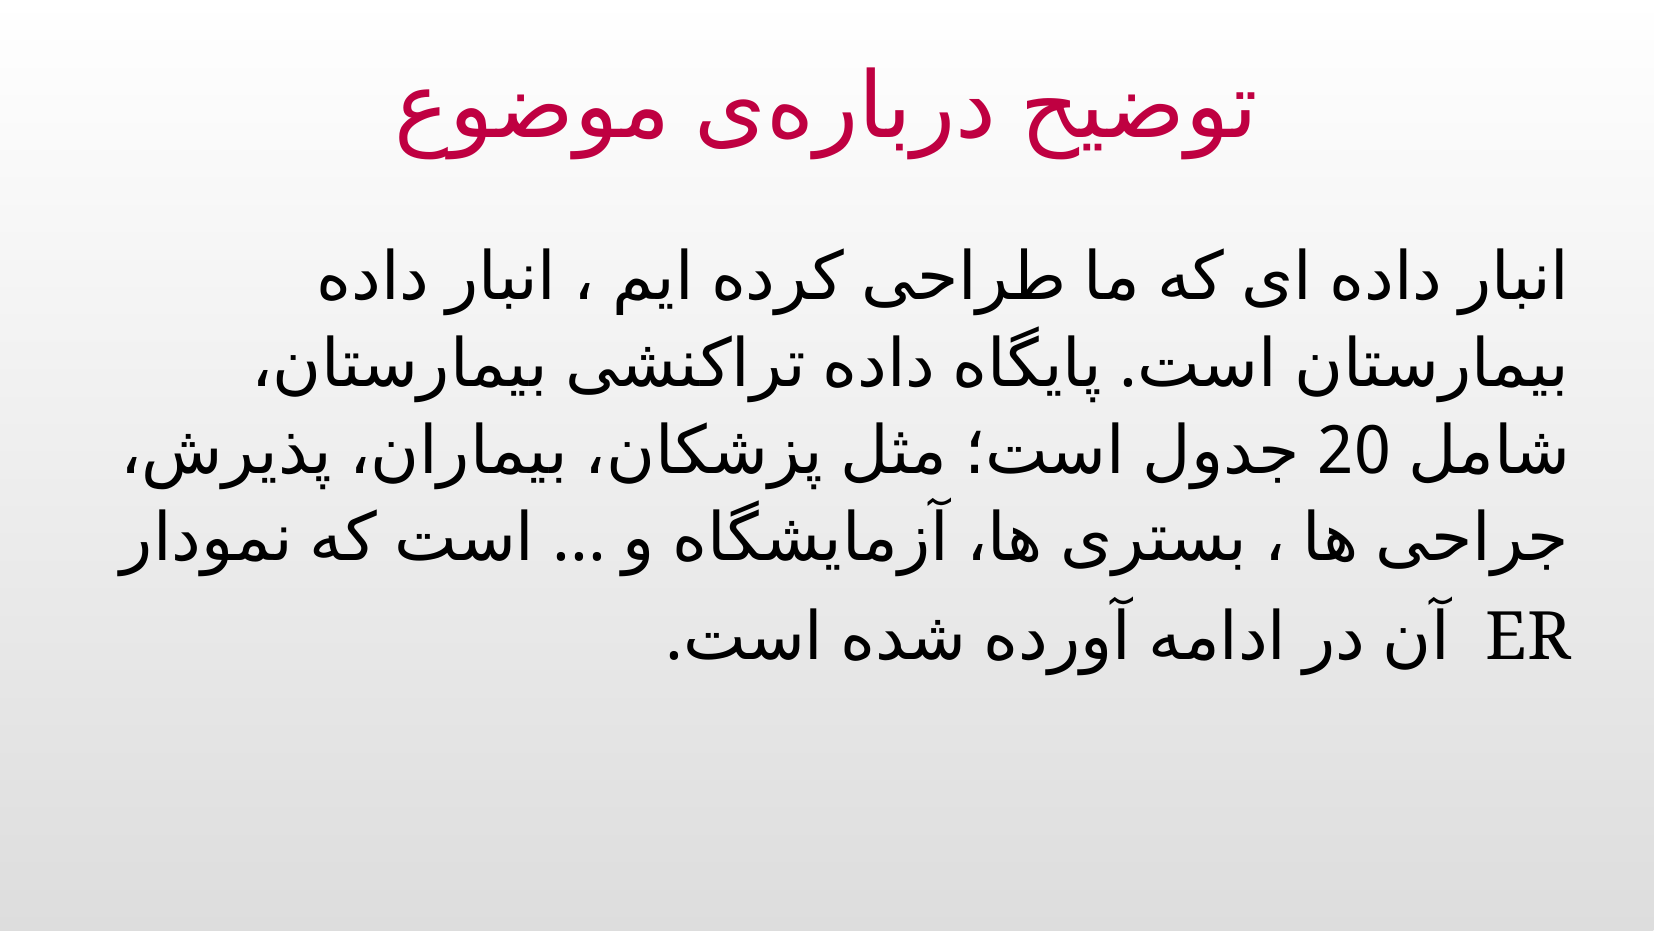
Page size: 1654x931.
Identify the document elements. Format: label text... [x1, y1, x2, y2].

subtitle انبار داده ای که ما طراحی کرده ایم ، انبار داده بیمارستان است. پایگاه داده تراکنشی بیمارستان، شامل 20 جدول است؛ مثل پزشکان، بیماران، پذیرش، جراحی ها ، بستری ها، آزمایشگاه و ... است که نمودار ER آن در ادامه آورده شده است. [82, 240, 1571, 780]
title توضیح درباره‌ی موضوع [82, 37, 1571, 193]
